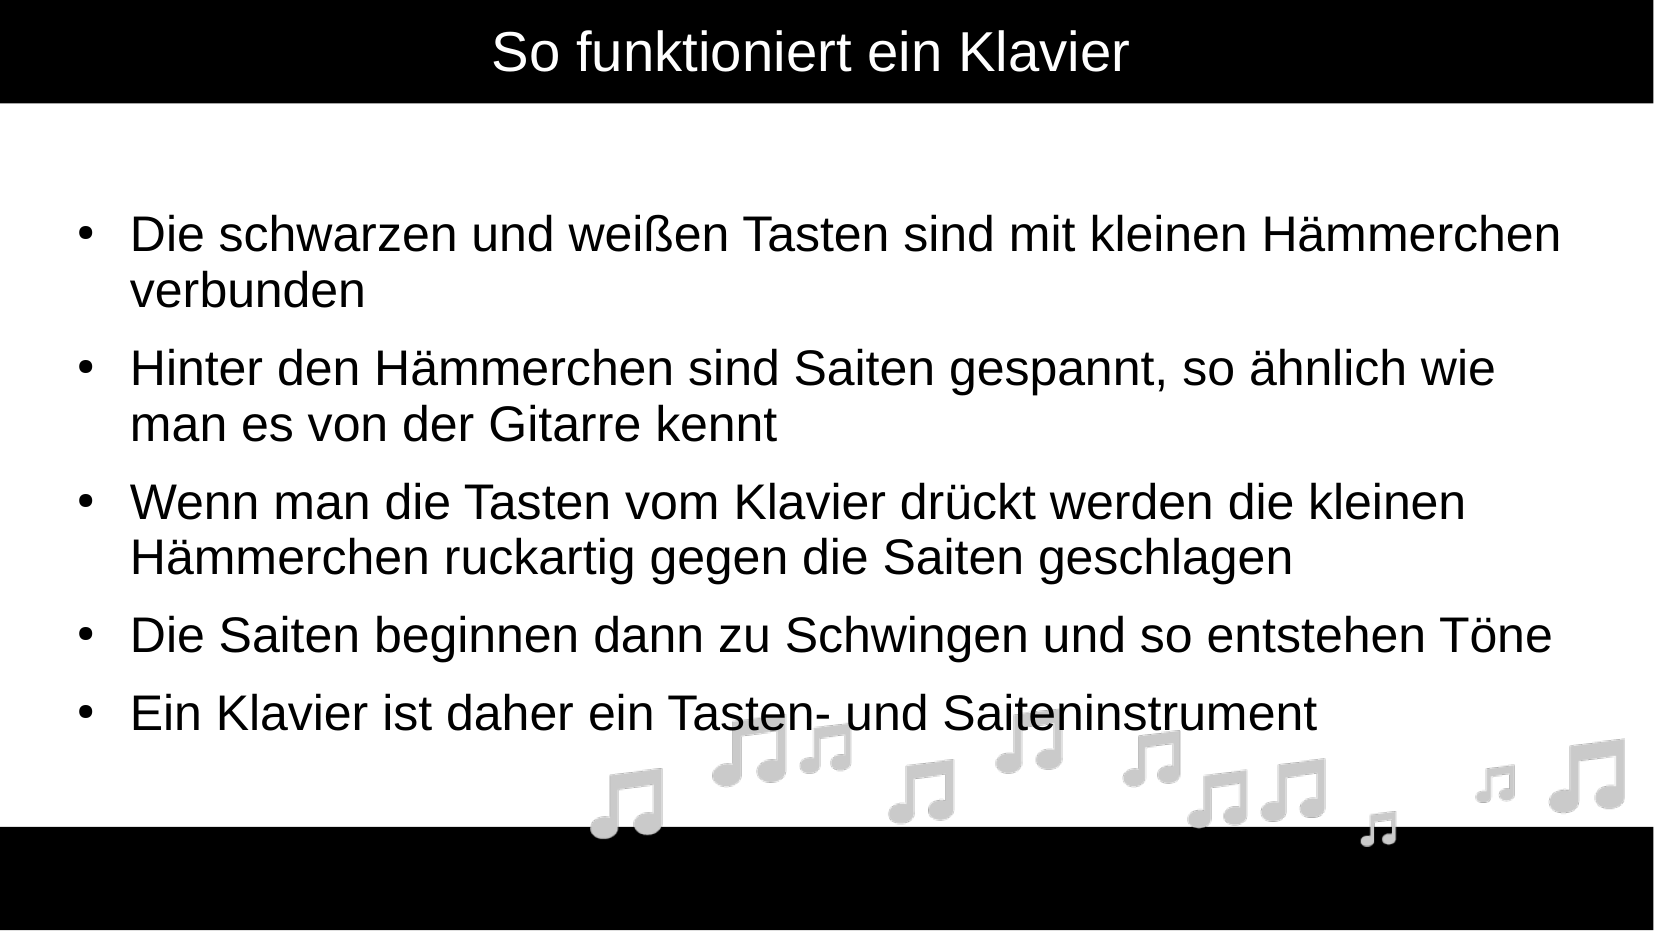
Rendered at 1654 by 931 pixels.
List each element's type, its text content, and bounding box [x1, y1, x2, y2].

list Die schwarzen und weißen Tasten sind mit kleinen Hämmerchen verbunden Hinter den Hämmerchen sind Saiten gespannt, so ähnlich wie man es von der Gitarre kennt Wenn man die Tasten vom Klavier drückt werden die kleinen Hämmerchen ruckartig gegen die Saiten geschlagen Die Saiten beginnen dann zu Schwingen und so entstehen Töne Ein Klavier ist daher ein Tasten- und Saiteninstrument [59, 206, 1595, 798]
title So funktioniert ein Klavier [59, 6, 1595, 98]
